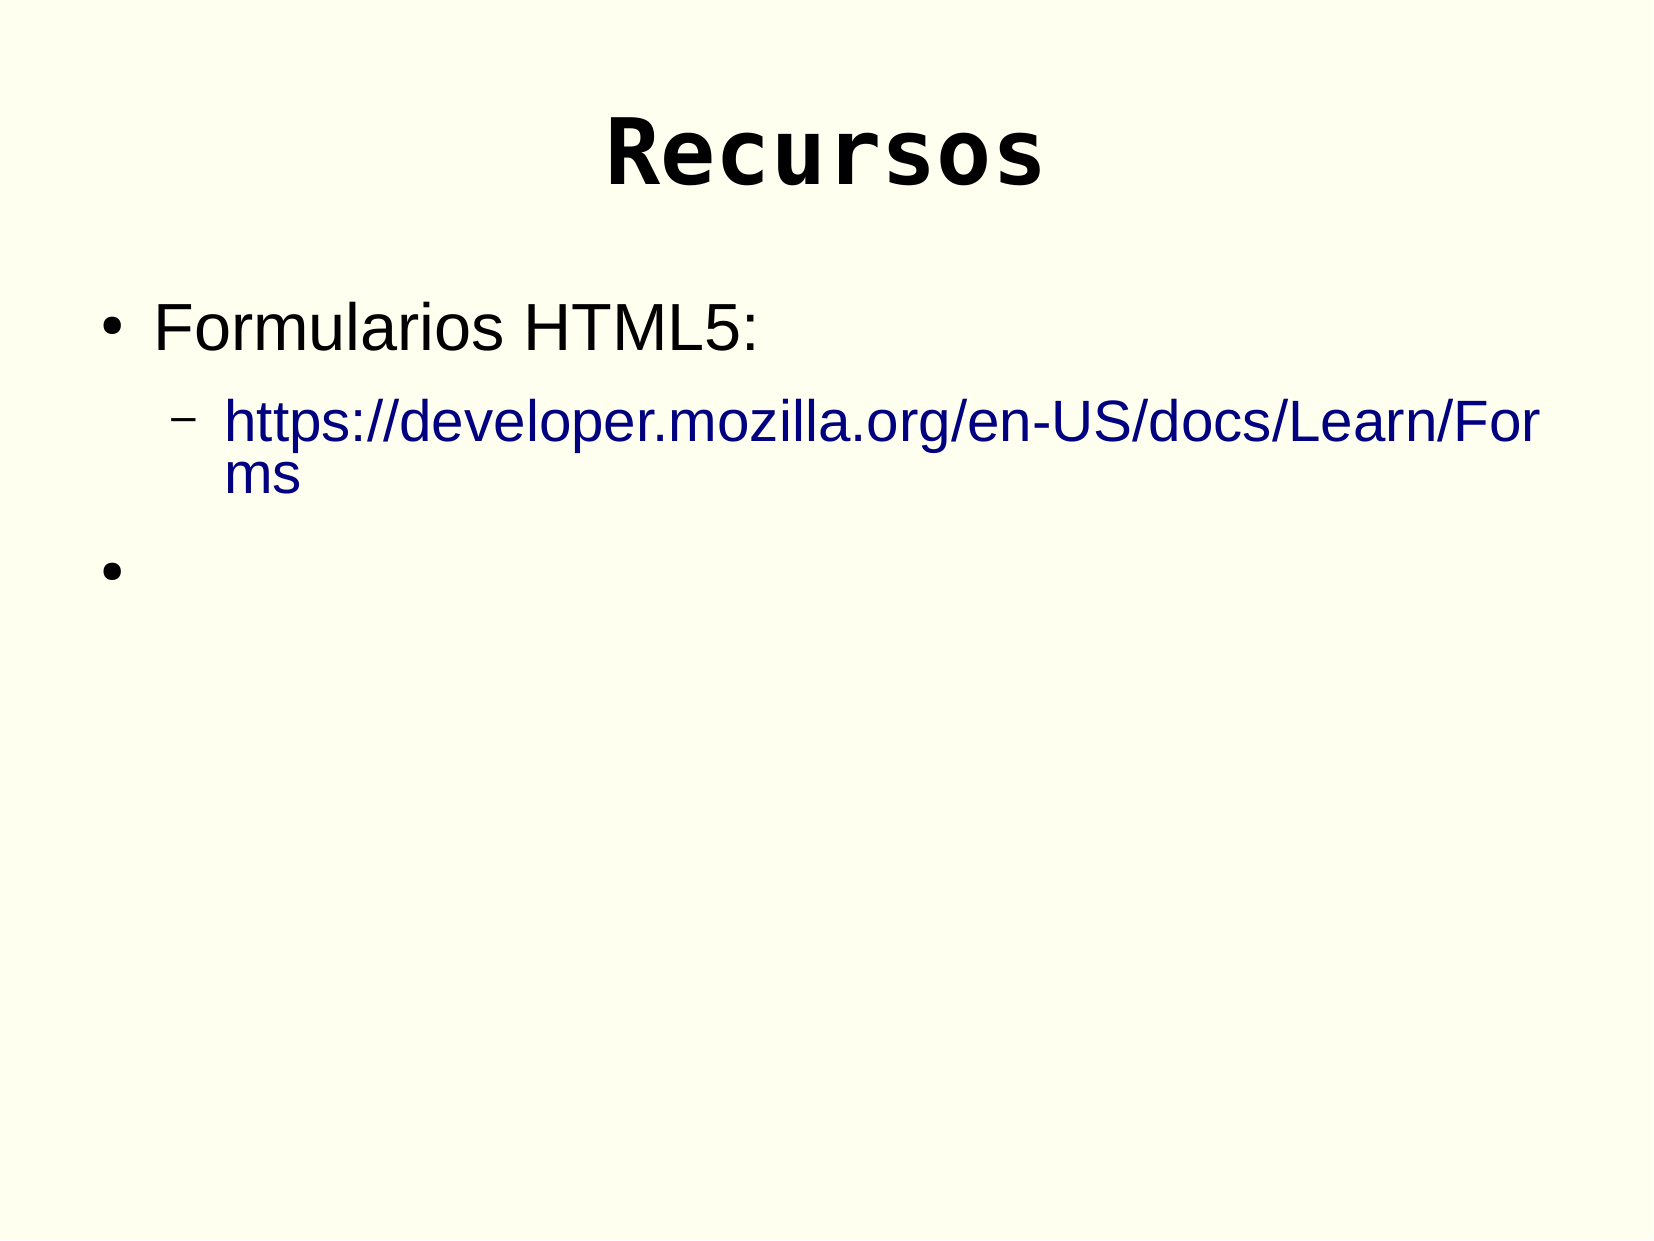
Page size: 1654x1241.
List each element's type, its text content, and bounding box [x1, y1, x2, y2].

title Recursos [82, 49, 1571, 257]
list Formularios HTML5: https://developer.mozilla.org/en-US/docs/Learn/Forms [82, 290, 1571, 1010]
